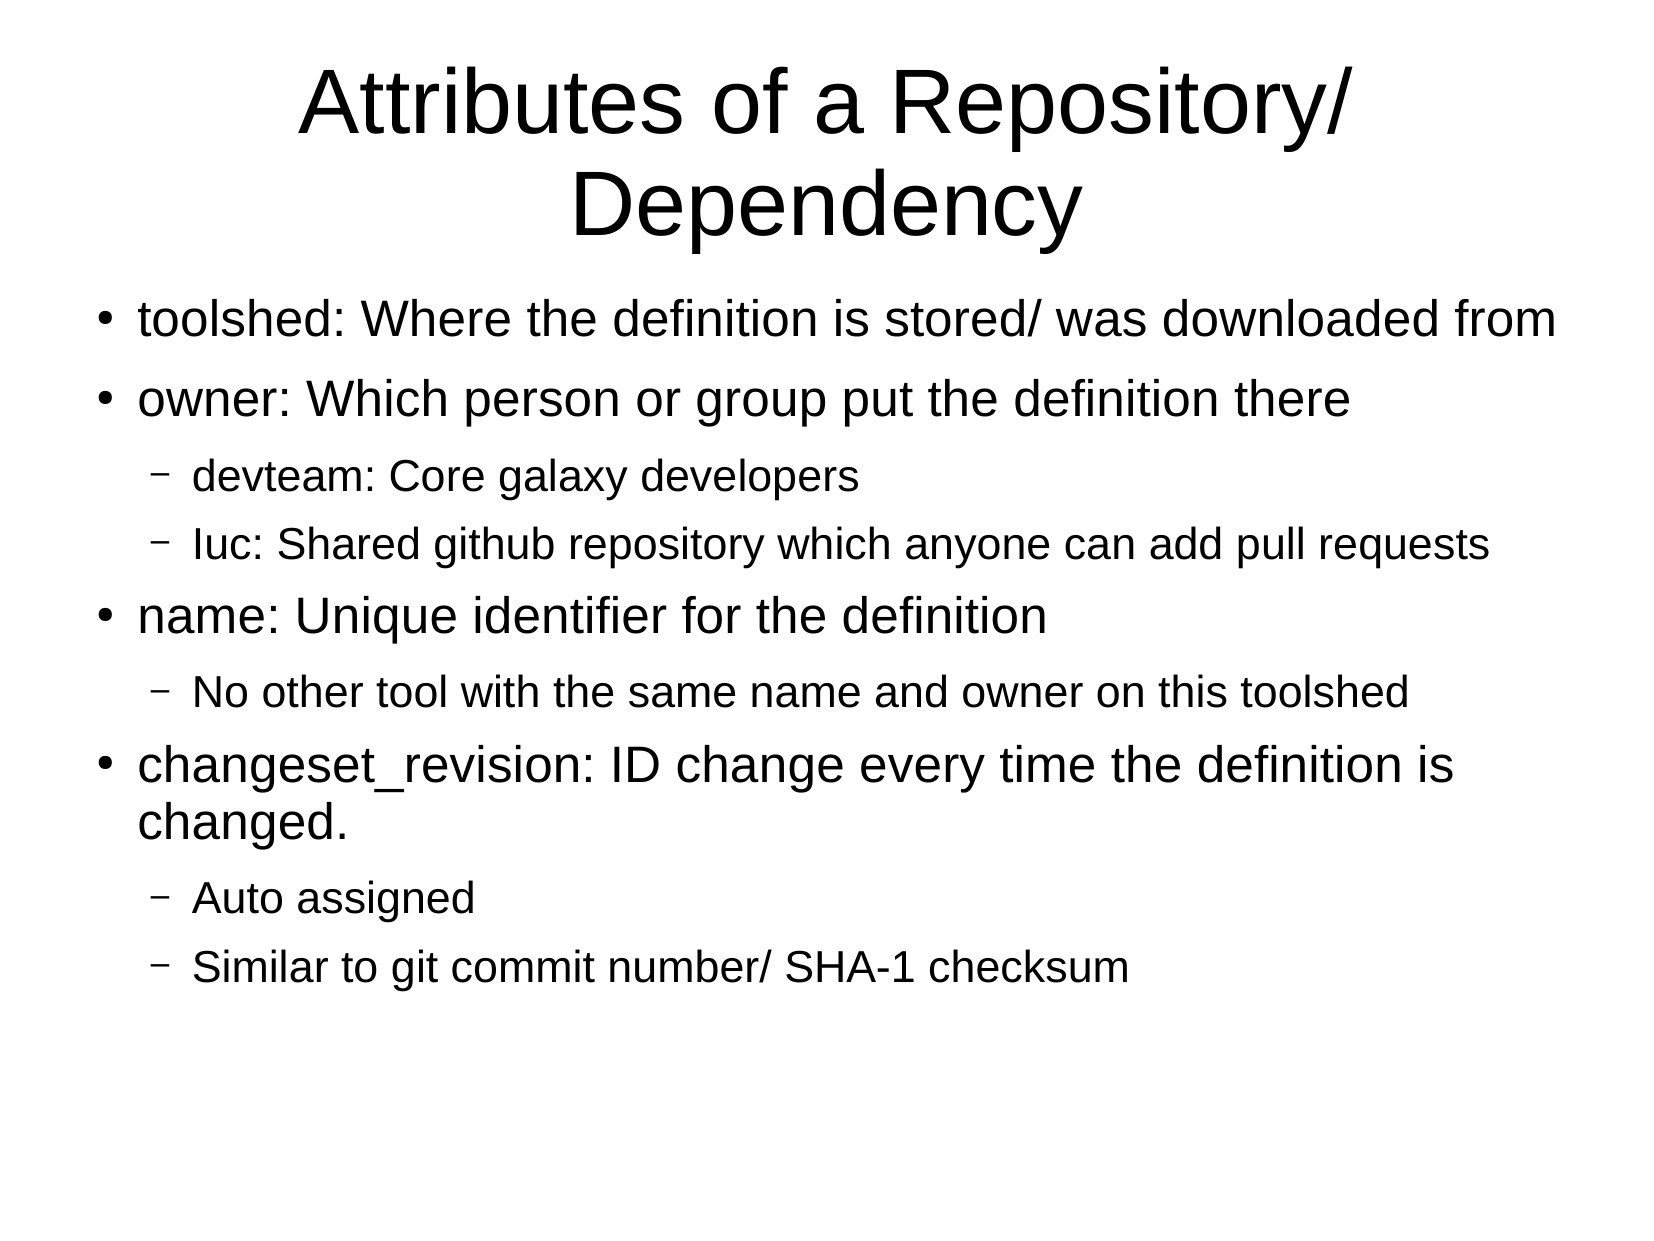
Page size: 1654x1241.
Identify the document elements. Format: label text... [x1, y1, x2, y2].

list toolshed: Where the definition is stored/ was downloaded from owner: Which person or group put the definition there devteam: Core galaxy developers Iuc: Shared github repository which anyone can add pull requests name: Unique identifier for the definition No other tool with the same name and owner on this toolshed changeset_revision: ID change every time the definition is changed. Auto assigned Similar to git commit number/ SHA-1 checksum [82, 290, 1571, 1010]
title Attributes of a Repository/ Dependency [82, 49, 1571, 257]
